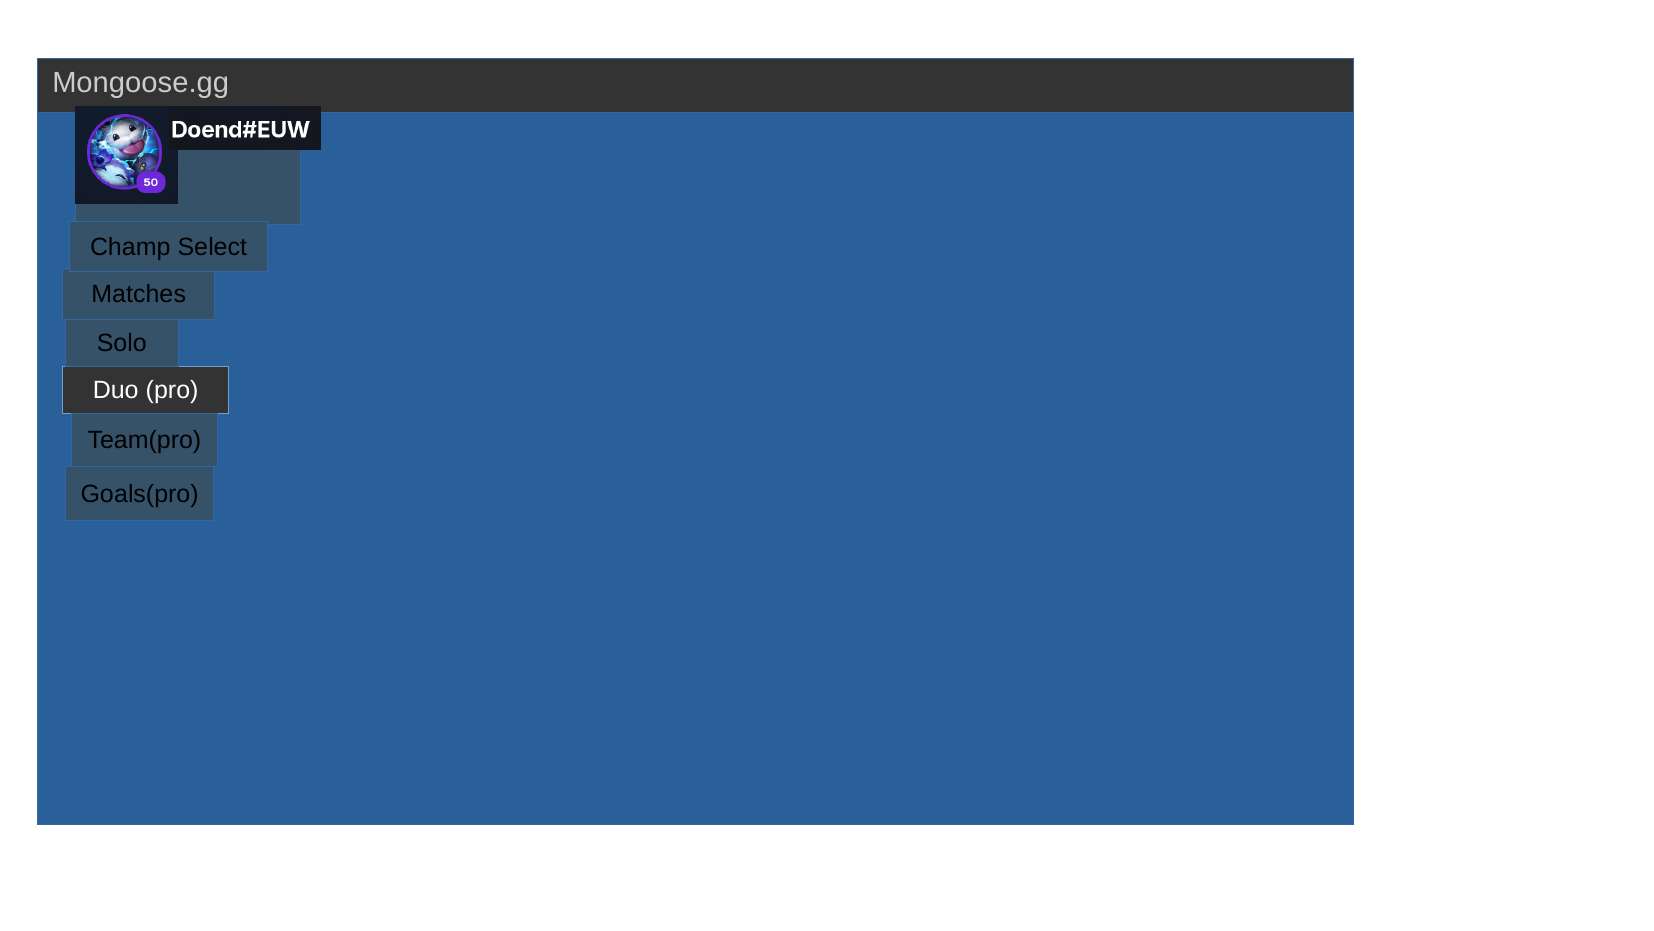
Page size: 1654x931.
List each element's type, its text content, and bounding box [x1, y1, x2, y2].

text_box Champ Select [69, 221, 268, 272]
picture [75, 106, 321, 204]
text_box Goals(pro) [65, 466, 214, 521]
text_box Mongoose.gg [37, 59, 245, 107]
text_box Matches [62, 268, 215, 320]
text_box Solo [65, 319, 179, 367]
text_box [37, 58, 1354, 825]
text_box Team(pro) [71, 413, 218, 467]
text_box Duo (pro) [62, 366, 229, 414]
